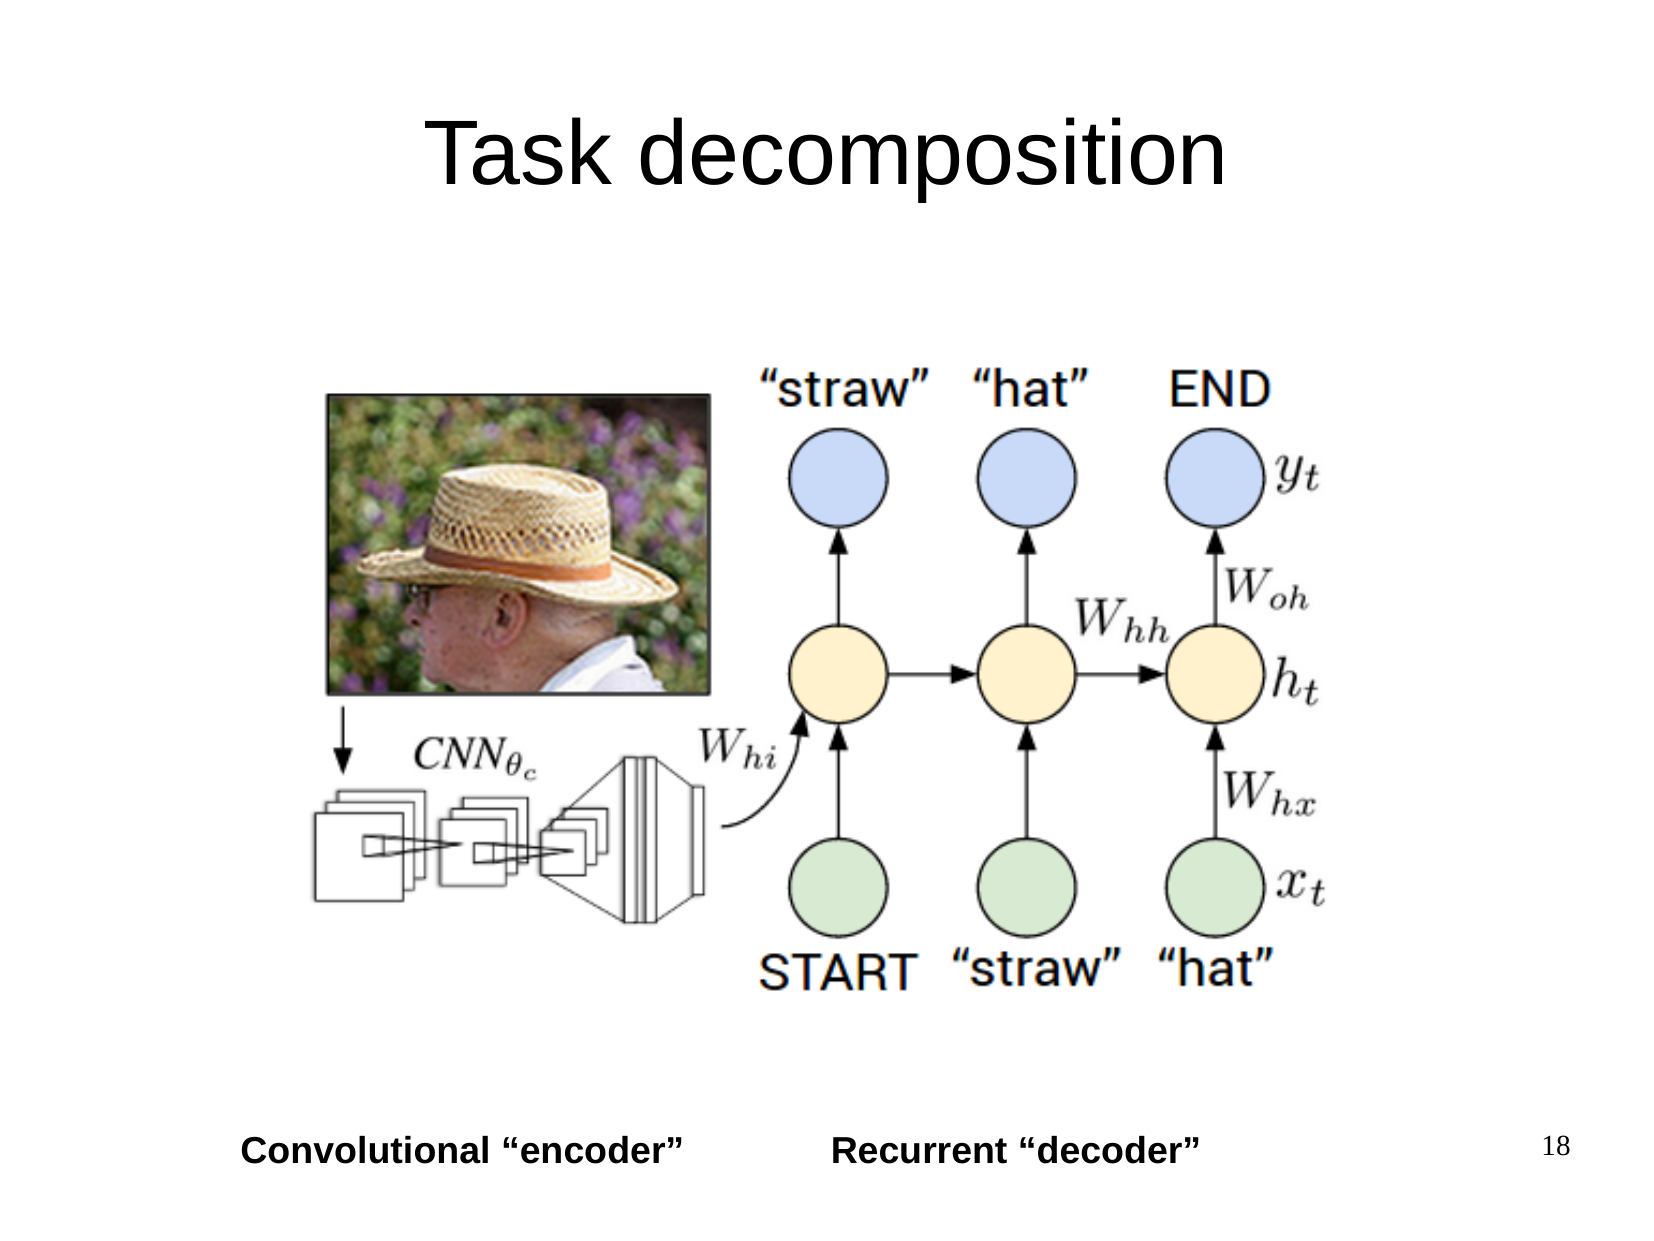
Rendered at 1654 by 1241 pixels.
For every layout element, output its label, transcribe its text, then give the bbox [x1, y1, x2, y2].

picture [302, 362, 1338, 995]
title Task decomposition [82, 49, 1571, 257]
text_box Convolutional “encoder” [225, 1122, 700, 1179]
text_box Recurrent “decoder” [816, 1122, 1217, 1179]
